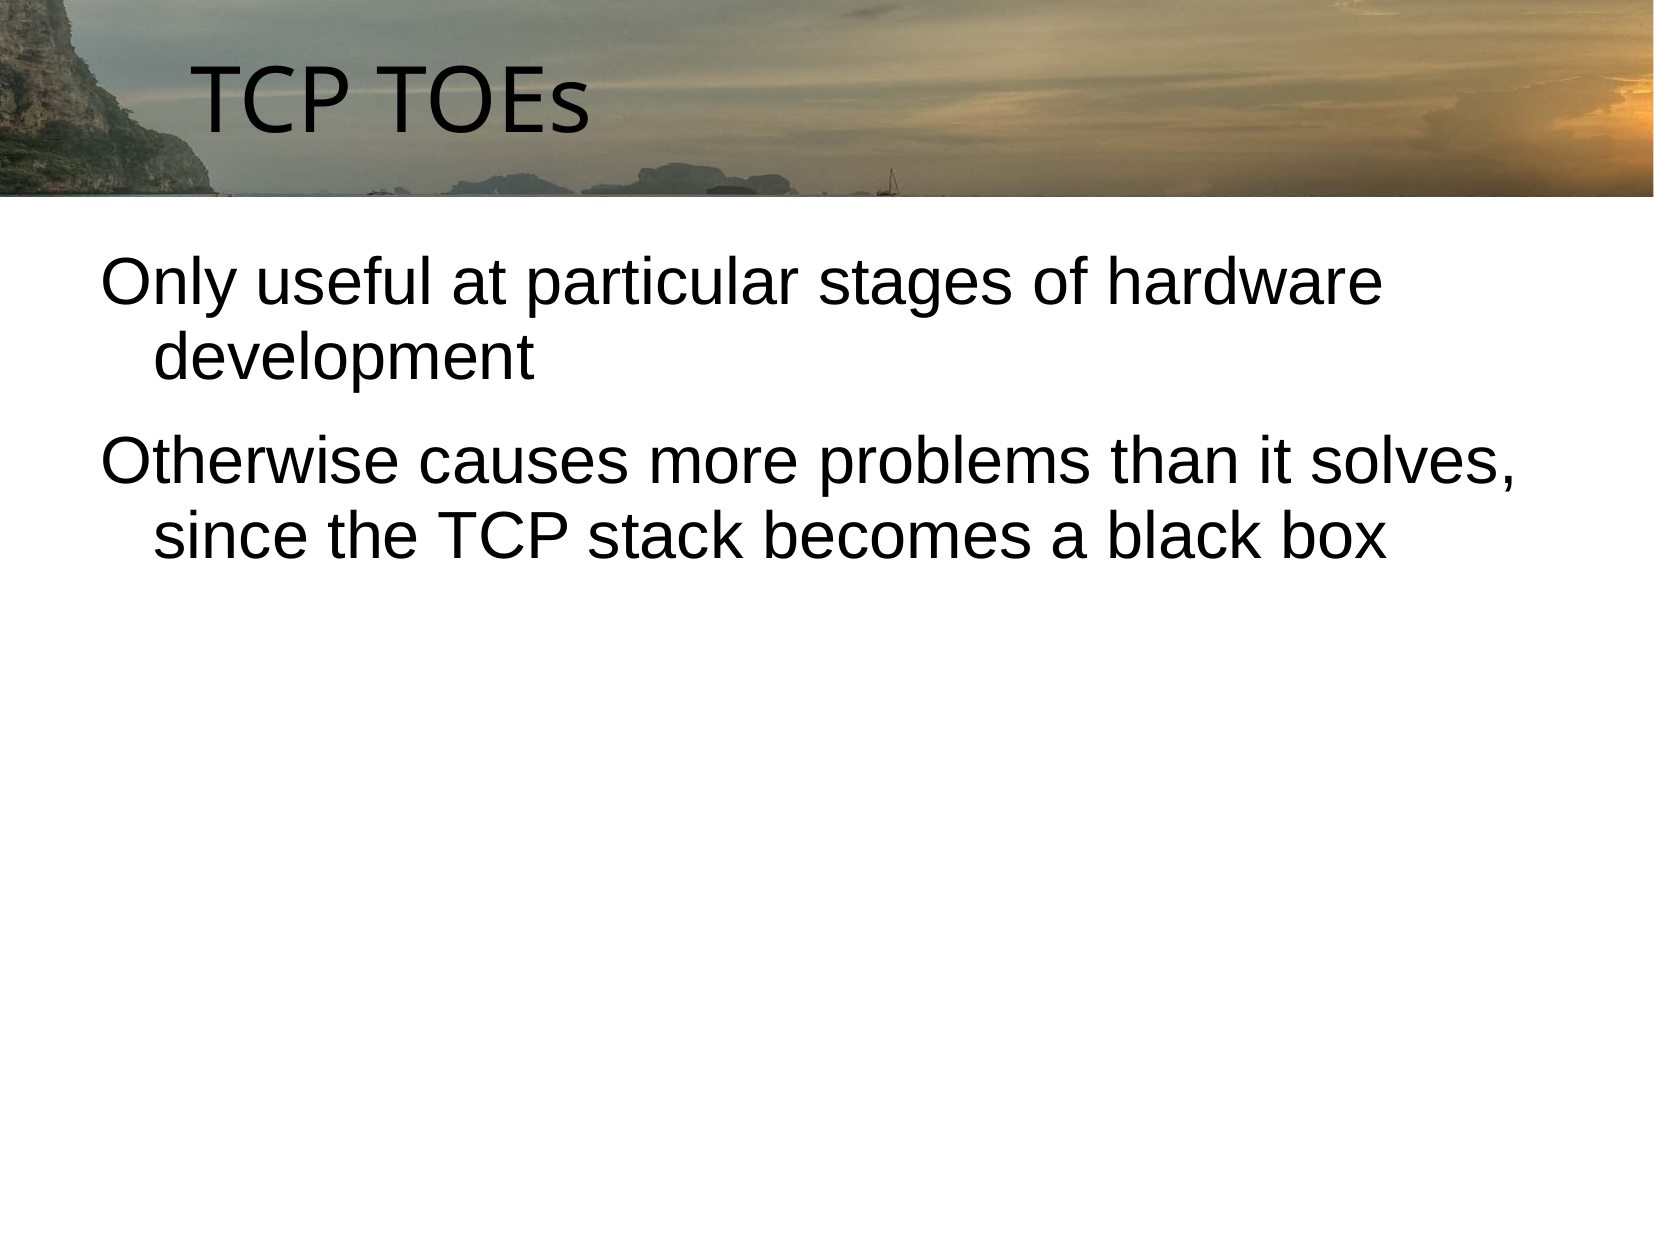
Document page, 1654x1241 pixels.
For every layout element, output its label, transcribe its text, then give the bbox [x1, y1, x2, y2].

list Only useful at particular stages of hardware development Otherwise causes more problems than it solves, since the TCP stack becomes a black box [82, 244, 1571, 1225]
picture [0, 0, 1654, 197]
title TCP TOEs [190, 0, 1571, 194]
